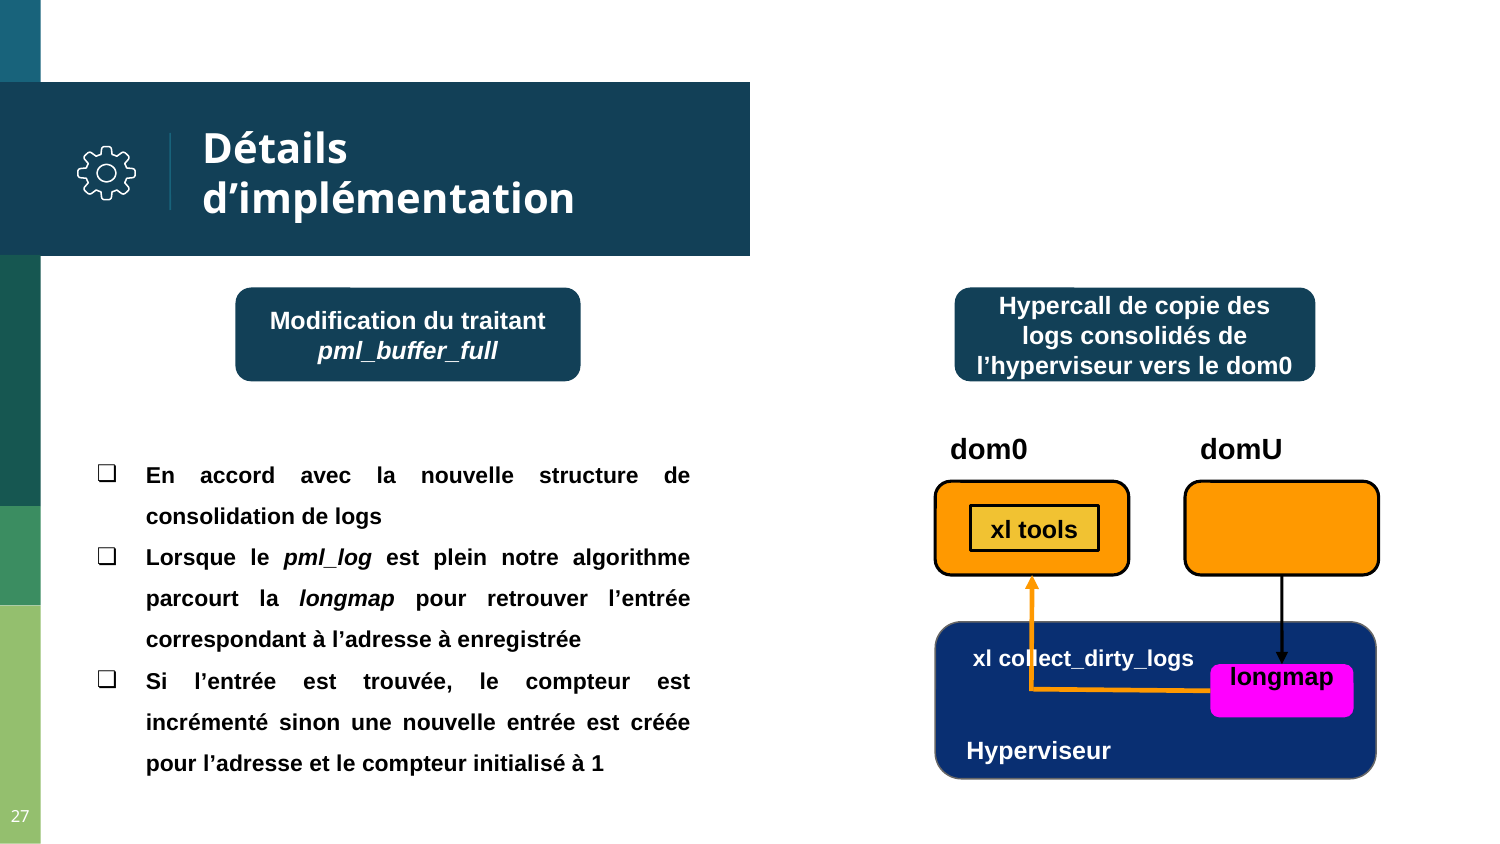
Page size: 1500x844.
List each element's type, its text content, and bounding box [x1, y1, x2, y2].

text_box xl tools [970, 505, 1099, 551]
text_box [935, 621, 1377, 779]
text_box Hypercall de copie des logs consolidés de l’hyperviseur vers le dom0 [954, 287, 1316, 382]
text_box En accord avec la nouvelle structure de consolidation de logs Lorsque le pml_log est plein notre algorithme parcourt la longmap pour retrouver l’entrée correspondant à l’adresse à enregistrée Si l’entrée est trouvée, le compteur est incrémenté sinon une nouvelle entrée est créée pour l’adresse et le compteur initialisé à 1 [36, 413, 726, 810]
slide_number <numéro> [0, 790, 49, 844]
text_box [935, 481, 1129, 575]
text_box Modification du traitant pml_buffer_full [235, 287, 581, 382]
text_box longmap [1210, 664, 1354, 718]
text_box dom0 [935, 425, 1079, 471]
text_box xl collect_dirty_logs [954, 639, 1221, 671]
text_box Hyperviseur [951, 726, 1165, 772]
text_box [1034, 671, 1210, 688]
text_box [1185, 481, 1379, 575]
text_box [1035, 621, 1281, 664]
text_box domU [1185, 425, 1329, 471]
title Détails d’implémentation [187, 87, 715, 256]
